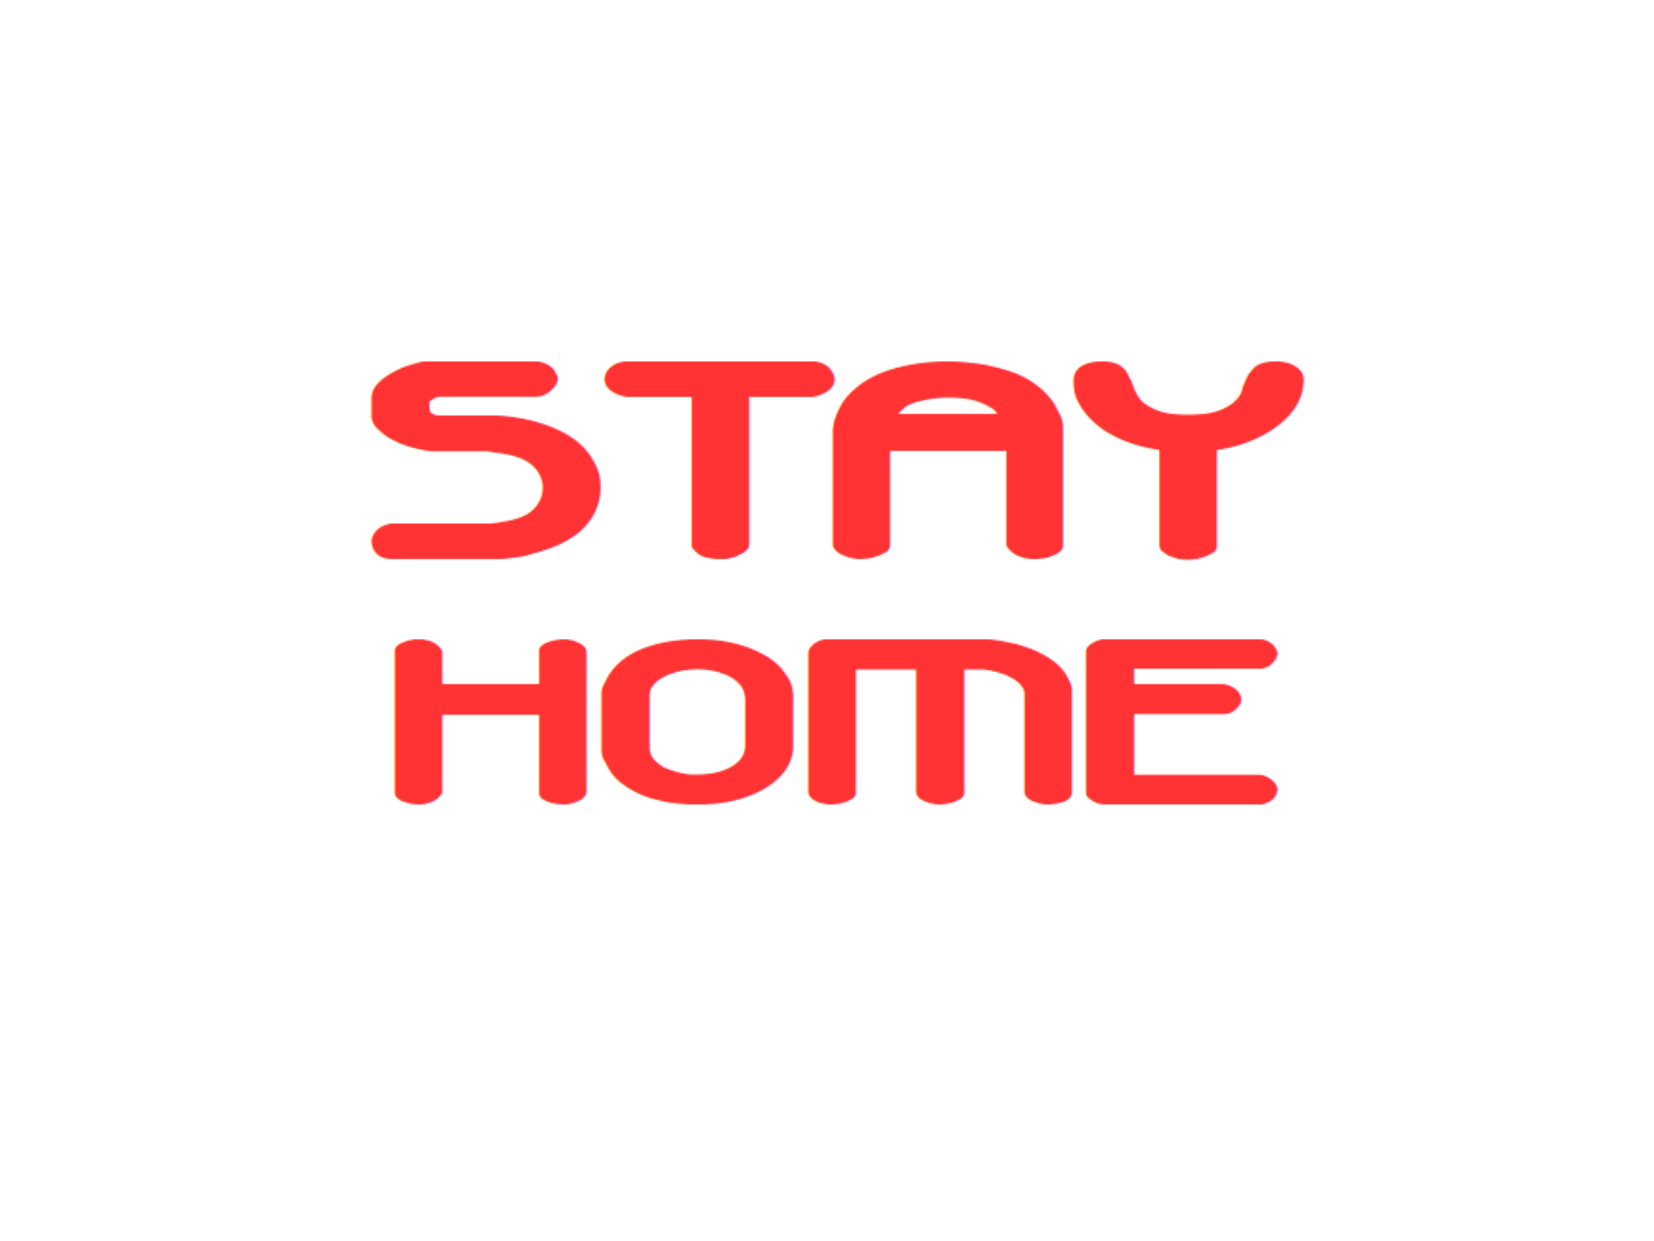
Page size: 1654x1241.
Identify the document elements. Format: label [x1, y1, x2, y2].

picture [27, 158, 1654, 1081]
